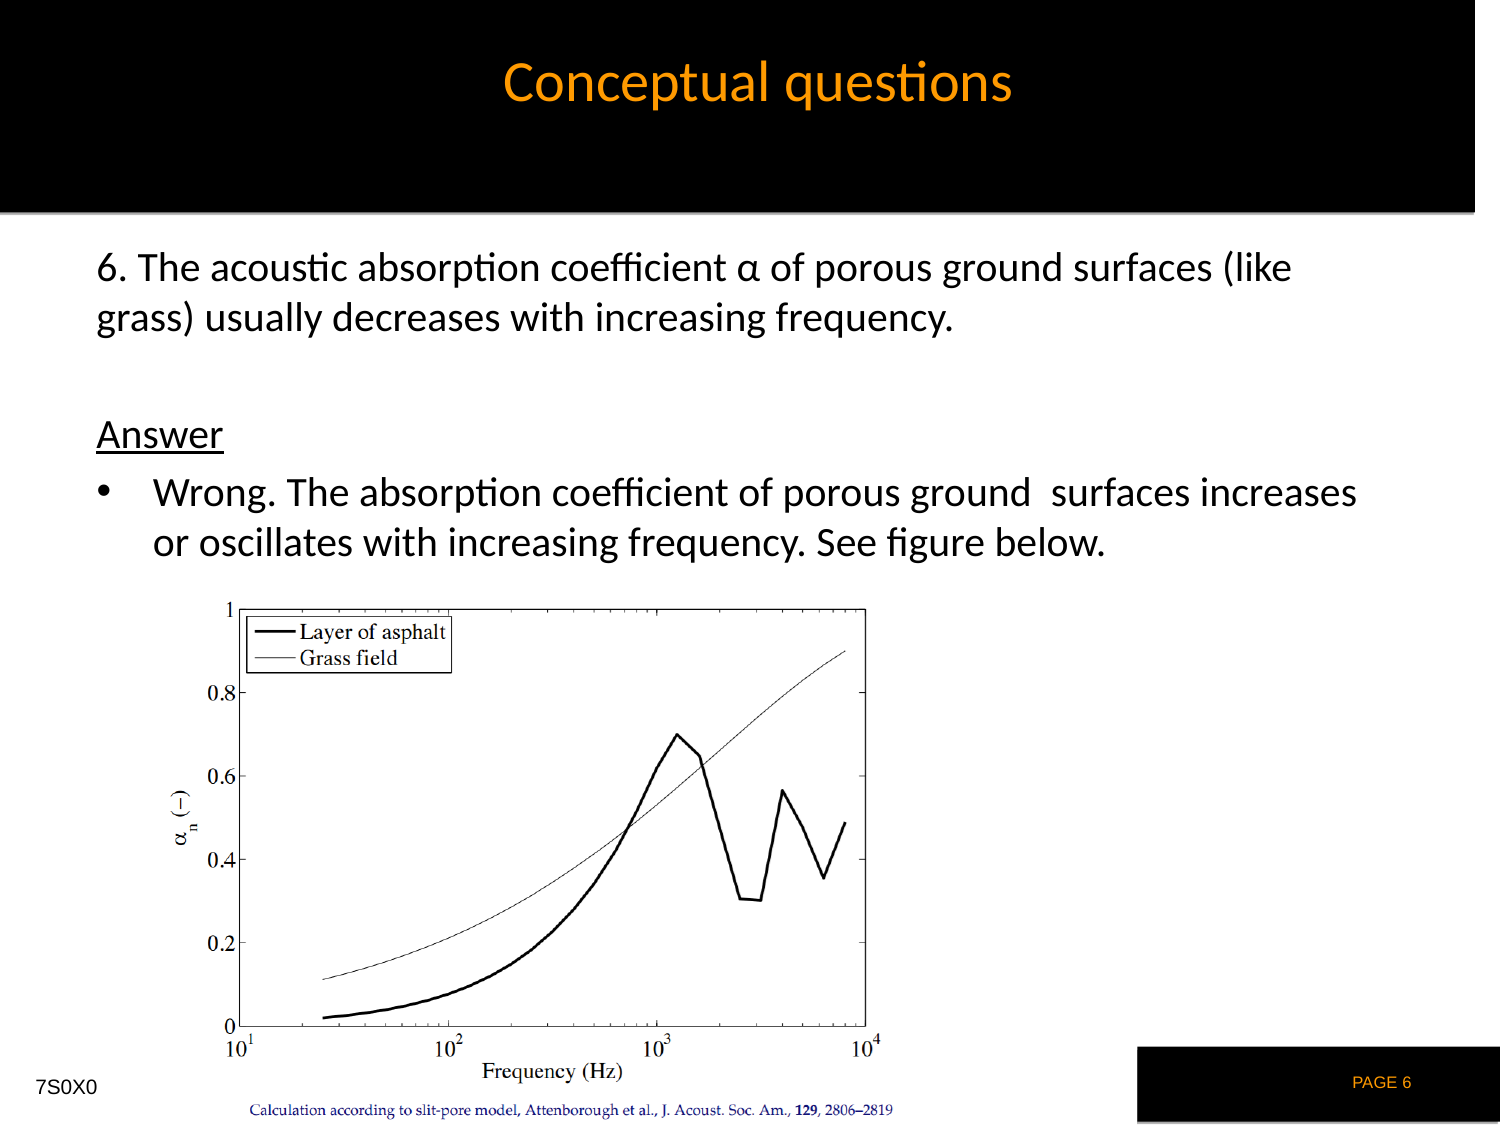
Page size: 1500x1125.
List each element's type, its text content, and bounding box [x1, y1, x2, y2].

list 6. The acoustic absorption coefficient α of porous ground surfaces (like grass) usually decreases with increasing frequency. Answer Wrong. The absorption coefficient of porous ground surfaces increases or oscillates with increasing frequency. See figure below. [81, 232, 1394, 736]
text_box PAGE 6 [1352, 1066, 1453, 1098]
text_box [0, 0, 1475, 213]
title Conceptual questions [100, 35, 1417, 187]
text_box [1137, 1046, 1500, 1122]
text_box 7S0X0 [35, 1070, 161, 1102]
picture [161, 578, 915, 1125]
